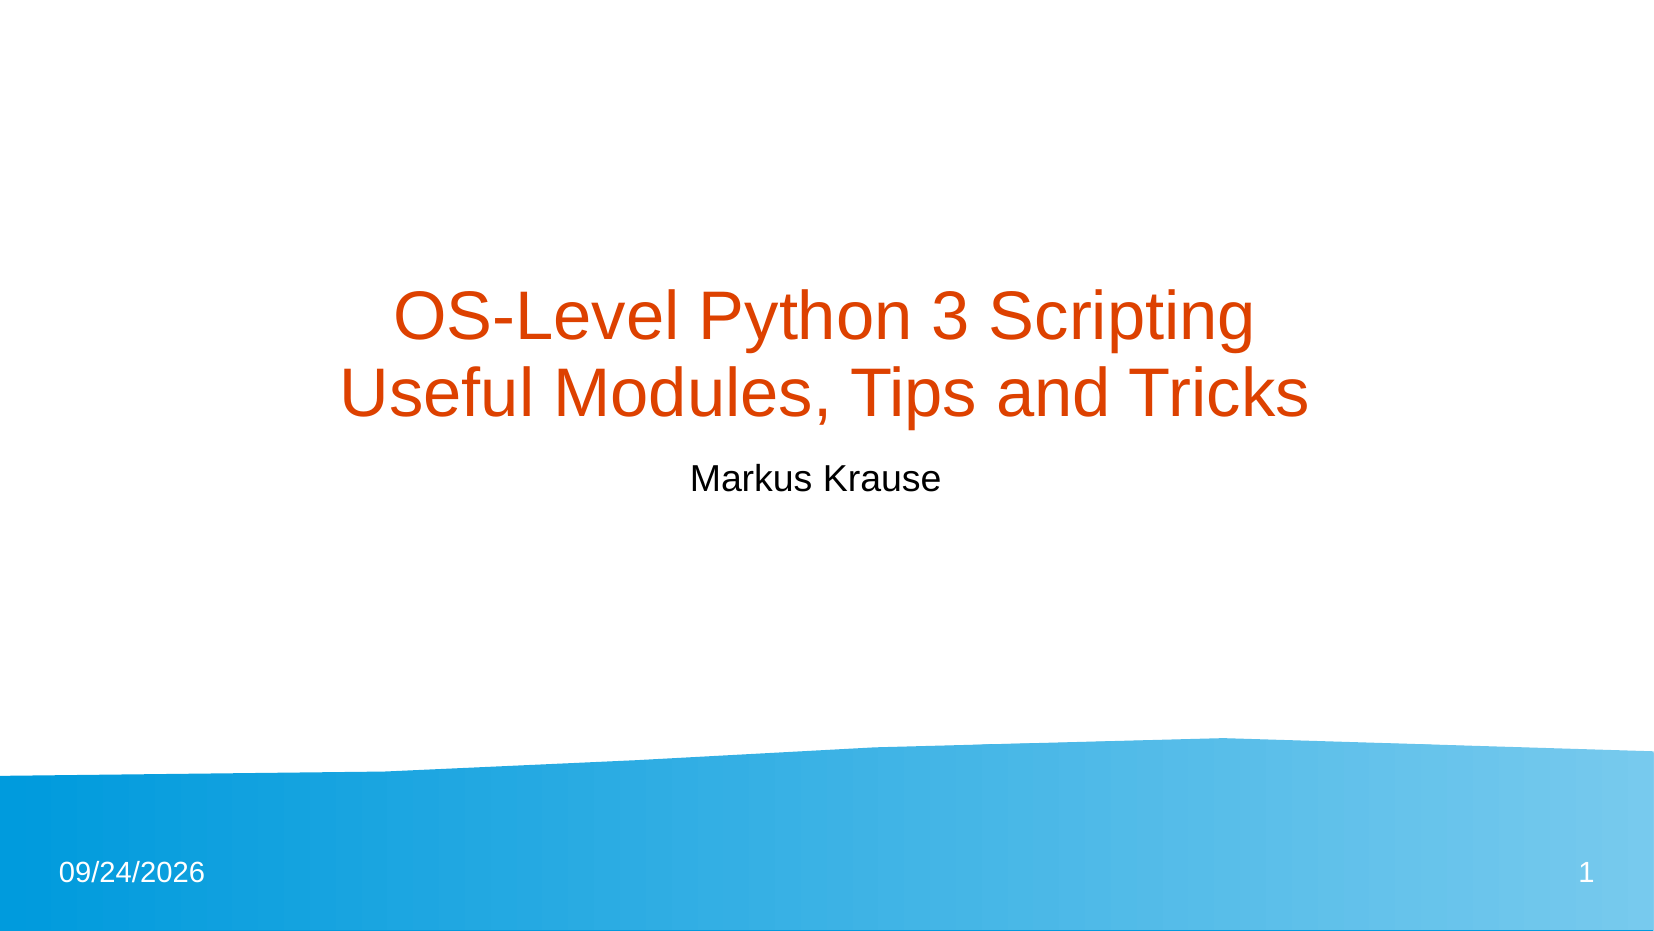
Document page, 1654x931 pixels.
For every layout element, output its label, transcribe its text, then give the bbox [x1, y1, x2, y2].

text_box Markus Krause [675, 450, 976, 507]
title OS-Level Python 3 Scripting Useful Modules, Tips and Tricks [75, 265, 1576, 443]
